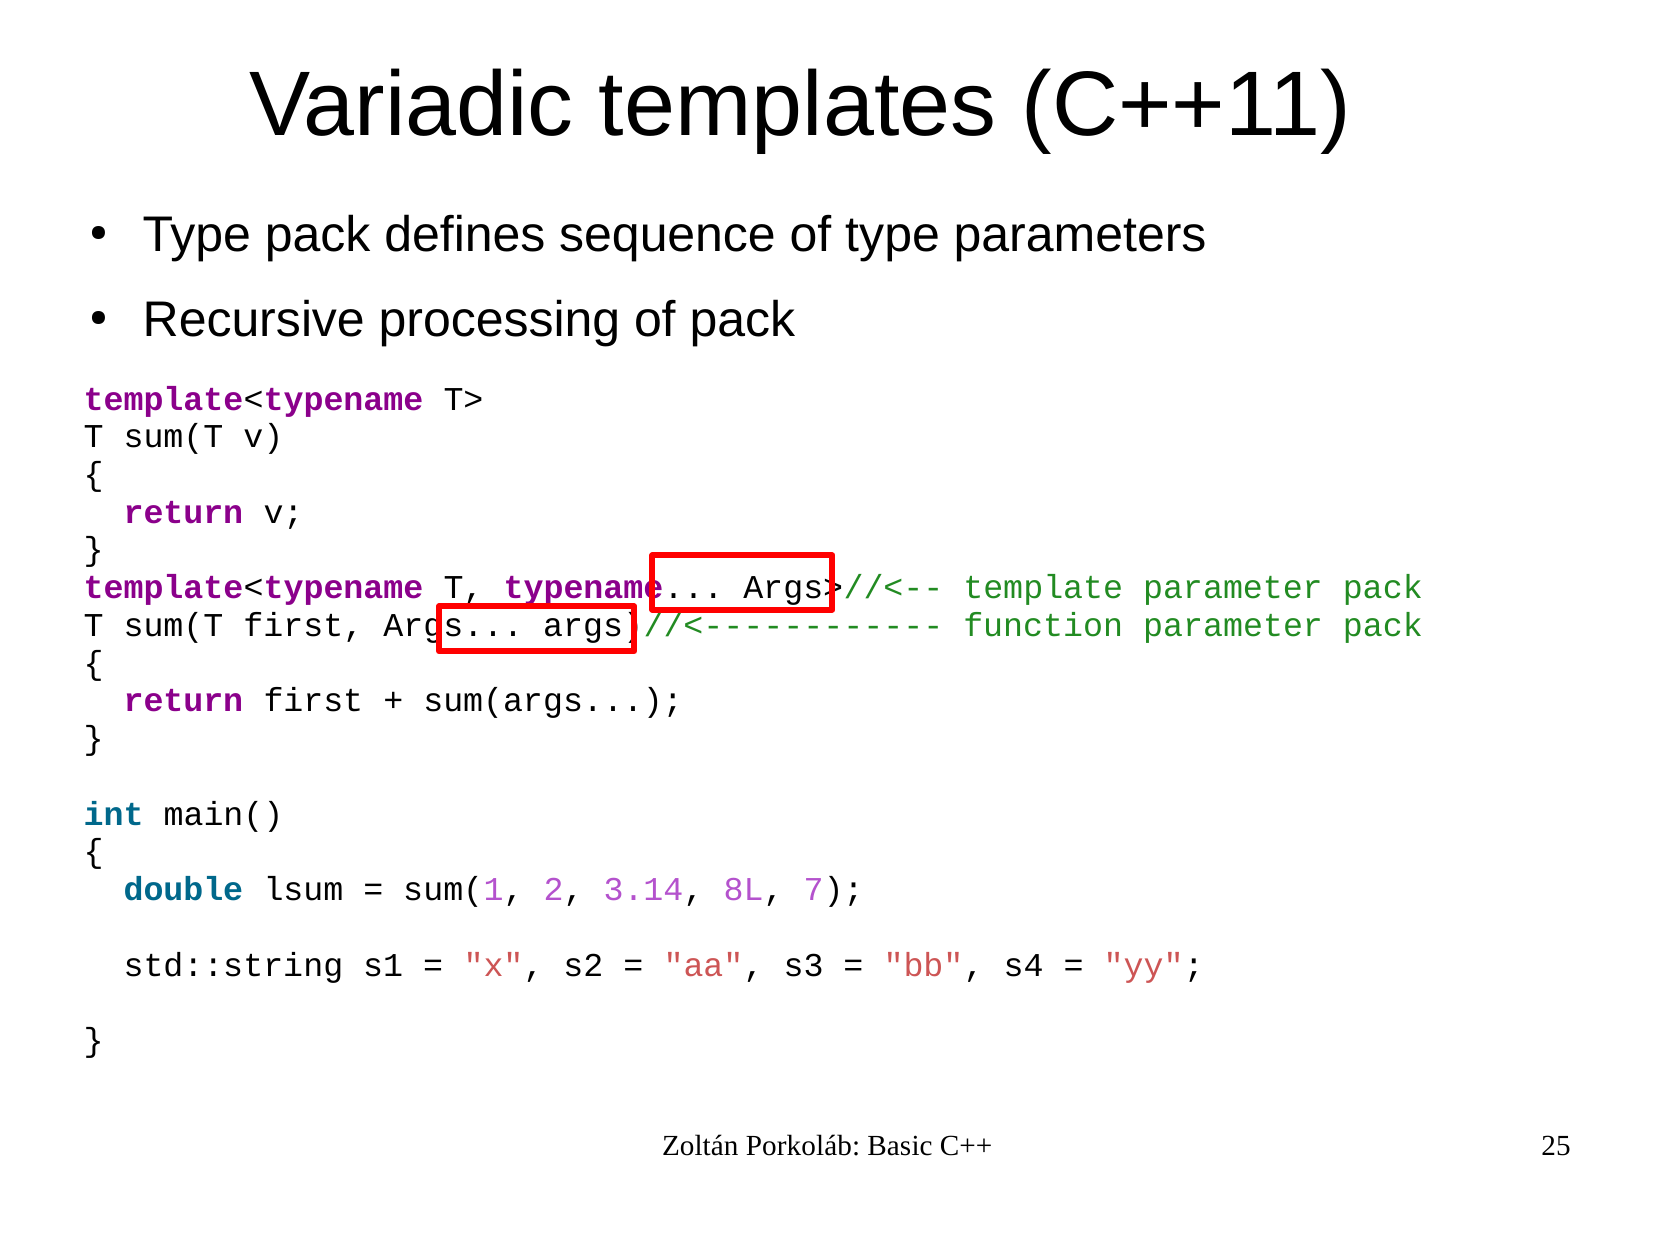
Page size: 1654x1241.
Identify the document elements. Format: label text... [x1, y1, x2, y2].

text_box [439, 606, 635, 652]
list Type pack defines sequence of type parameters Recursive processing of pack [71, 125, 1606, 421]
text_box [652, 555, 833, 610]
text_box template<typename T> T sum(T v) { return v; } template<typename T, typename... Args>//<-- template parameter pack T sum(T first, Args... args)//<------------ function parameter pack { return first + sum(args...); } int main() { double lsum = sum(1, 2, 3.14, 8L, 7); std::string s1 = "x", s2 = "aa", s3 = "bb", s4 = "yy"; } [68, 374, 1654, 1160]
title Variadic templates (C++11) [56, 0, 1546, 208]
